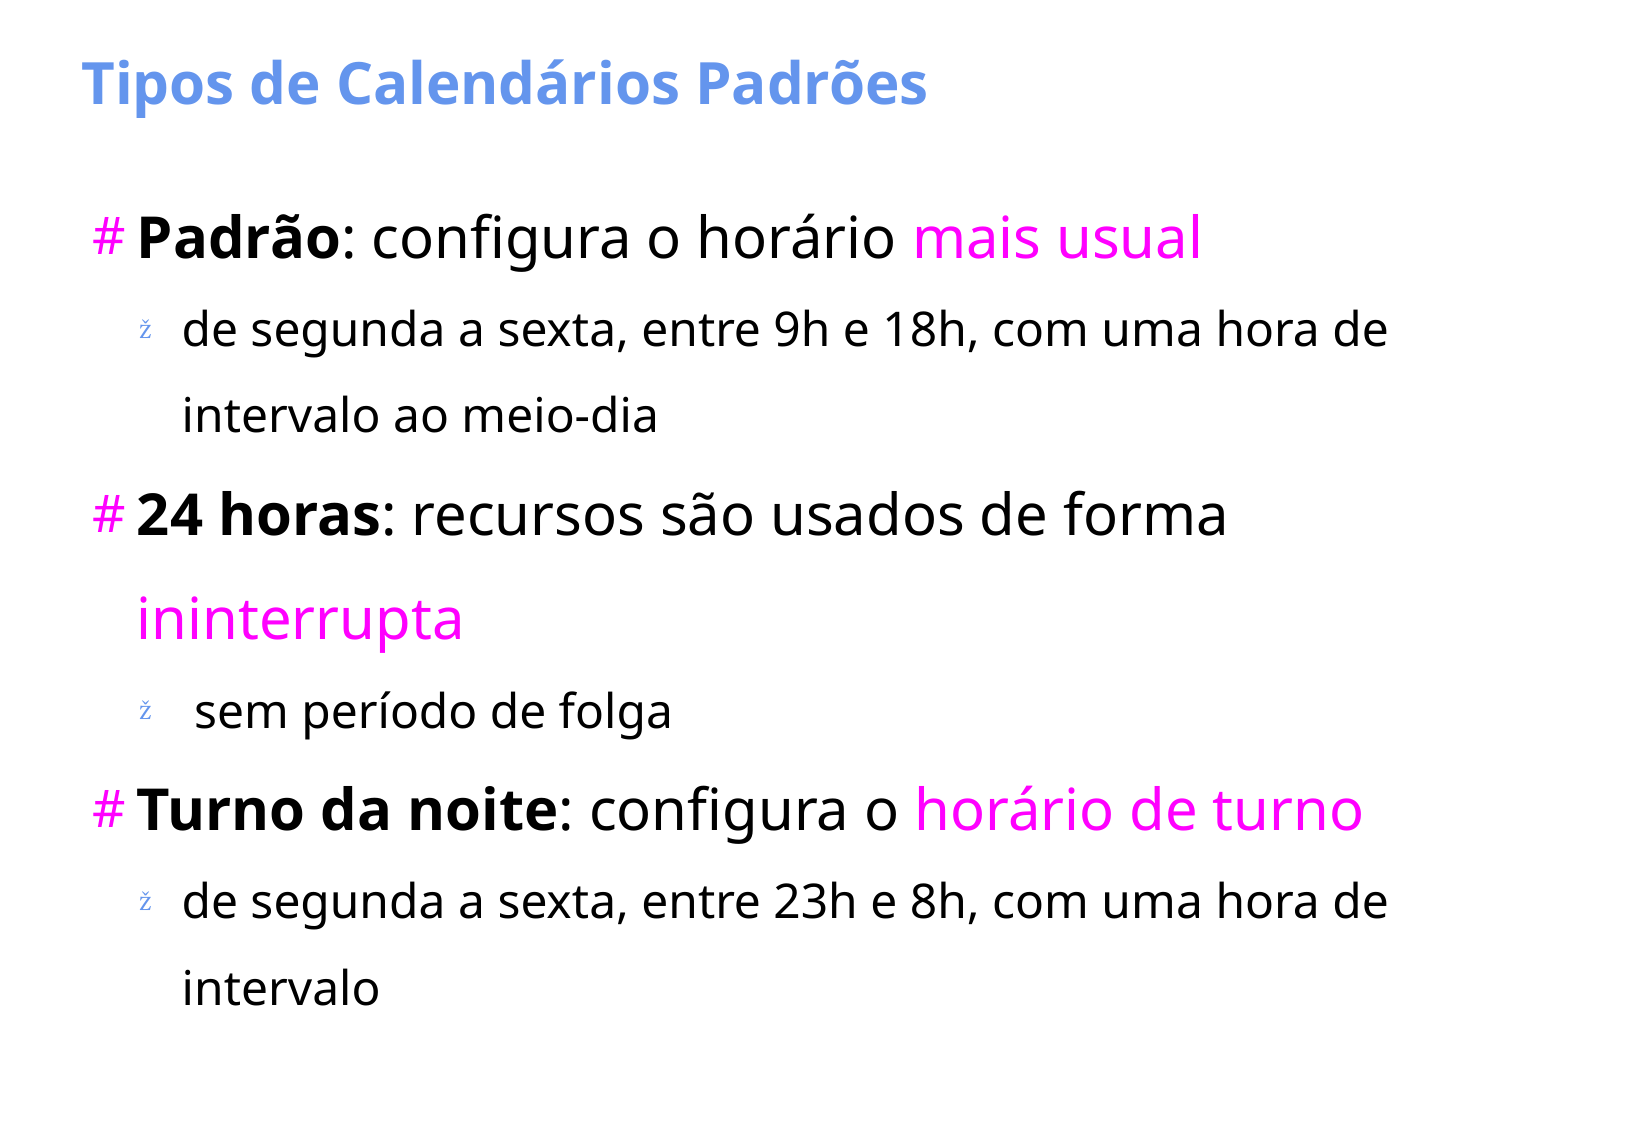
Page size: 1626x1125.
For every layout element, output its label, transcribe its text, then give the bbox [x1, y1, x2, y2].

title Tipos de Calendários Padrões [81, 44, 1544, 119]
list Padrão: configura o horário mais usual de segunda a sexta, entre 9h e 18h, com uma hora de intervalo ao meio-dia 24 horas: recursos são usados de forma ininterrupta sem período de folga Turno da noite: configura o horário de turno de segunda a sexta, entre 23h e 8h, com uma hora de intervalo [81, 165, 1544, 1016]
